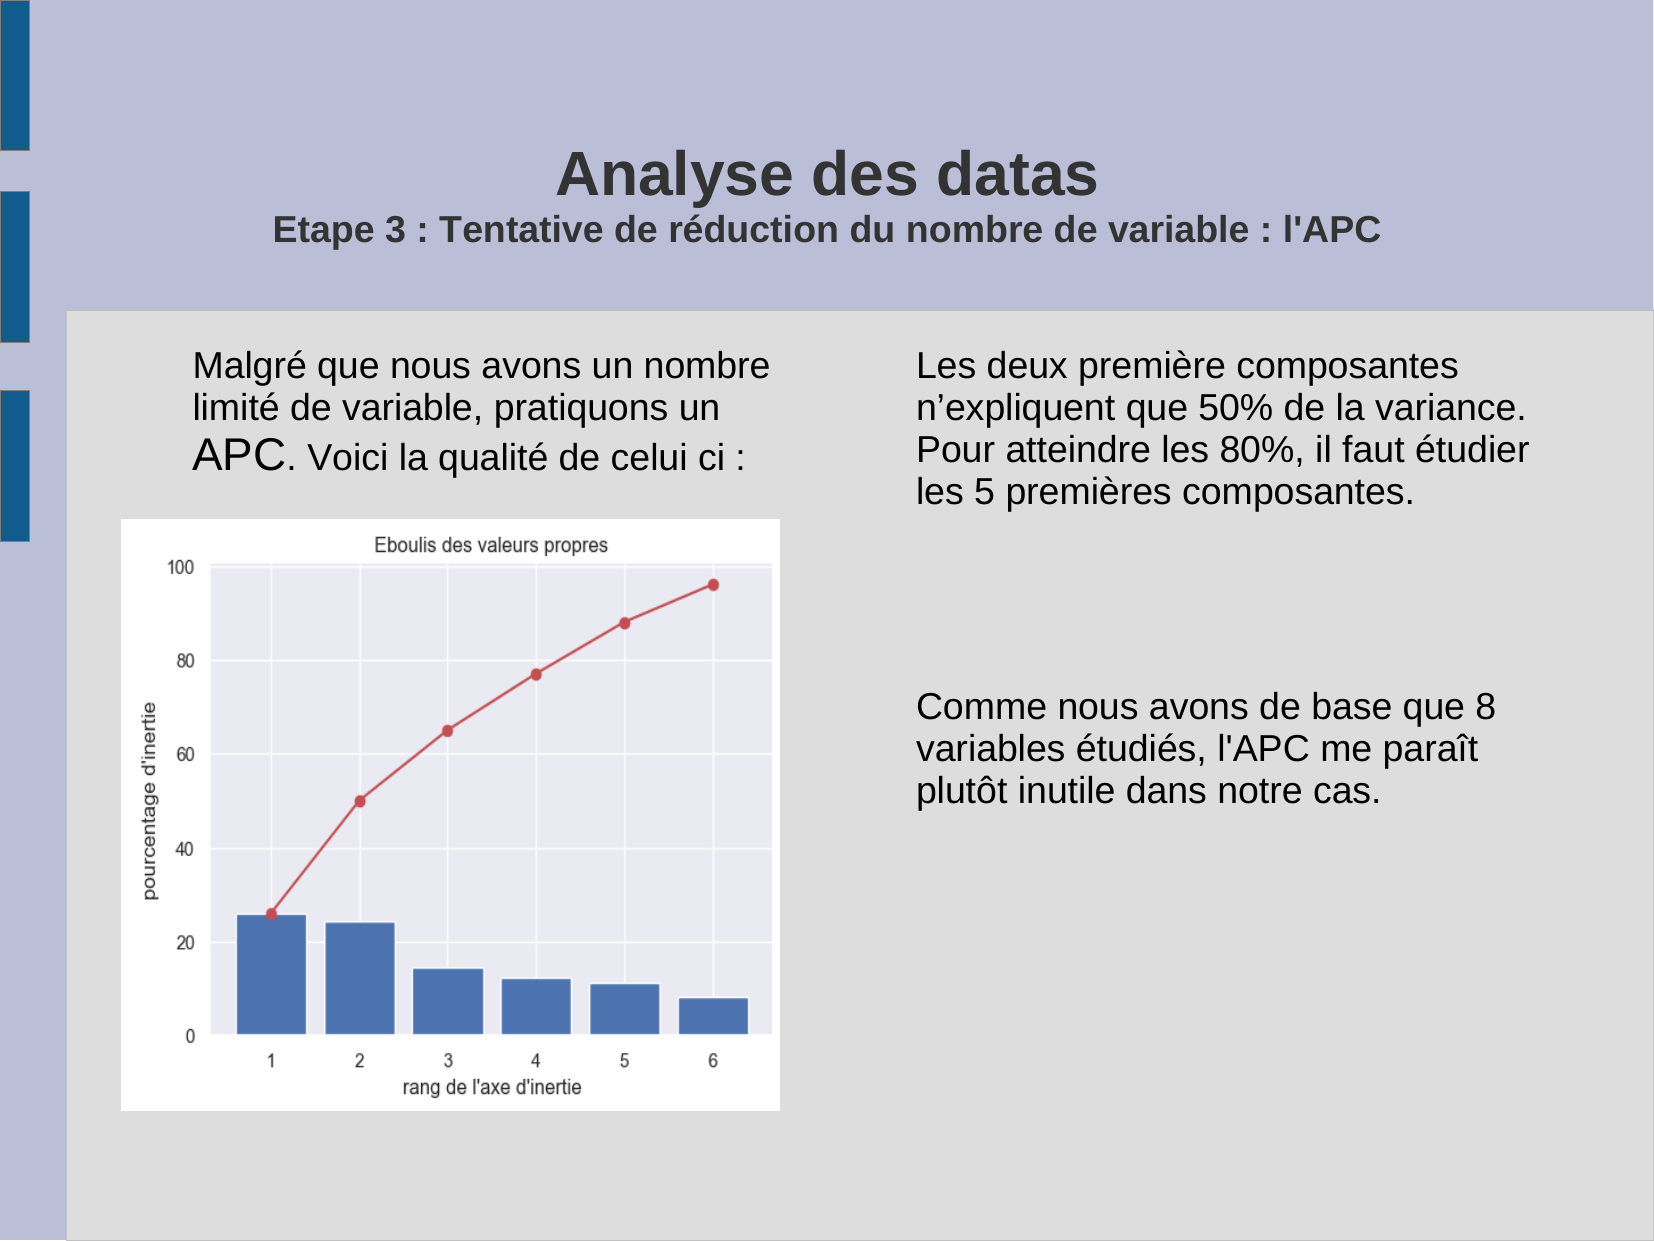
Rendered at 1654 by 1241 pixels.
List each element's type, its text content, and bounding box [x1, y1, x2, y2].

picture [121, 519, 780, 1111]
list Malgré que nous avons un nombre limité de variable, pratiquons un APC. Voici la qualité de celui ci : [121, 344, 811, 1196]
list Les deux première composantes n’expliquent que 50% de la variance. Pour atteindre les 80%, il faut étudier les 5 premières composantes. Comme nous avons de base que 8 variables étudiés, l'APC me paraît plutôt inutile dans notre cas. [845, 344, 1535, 1127]
title Analyse des datas Etape 3 : Tentative de réduction du nombre de variable : l'APC [121, 91, 1534, 299]
